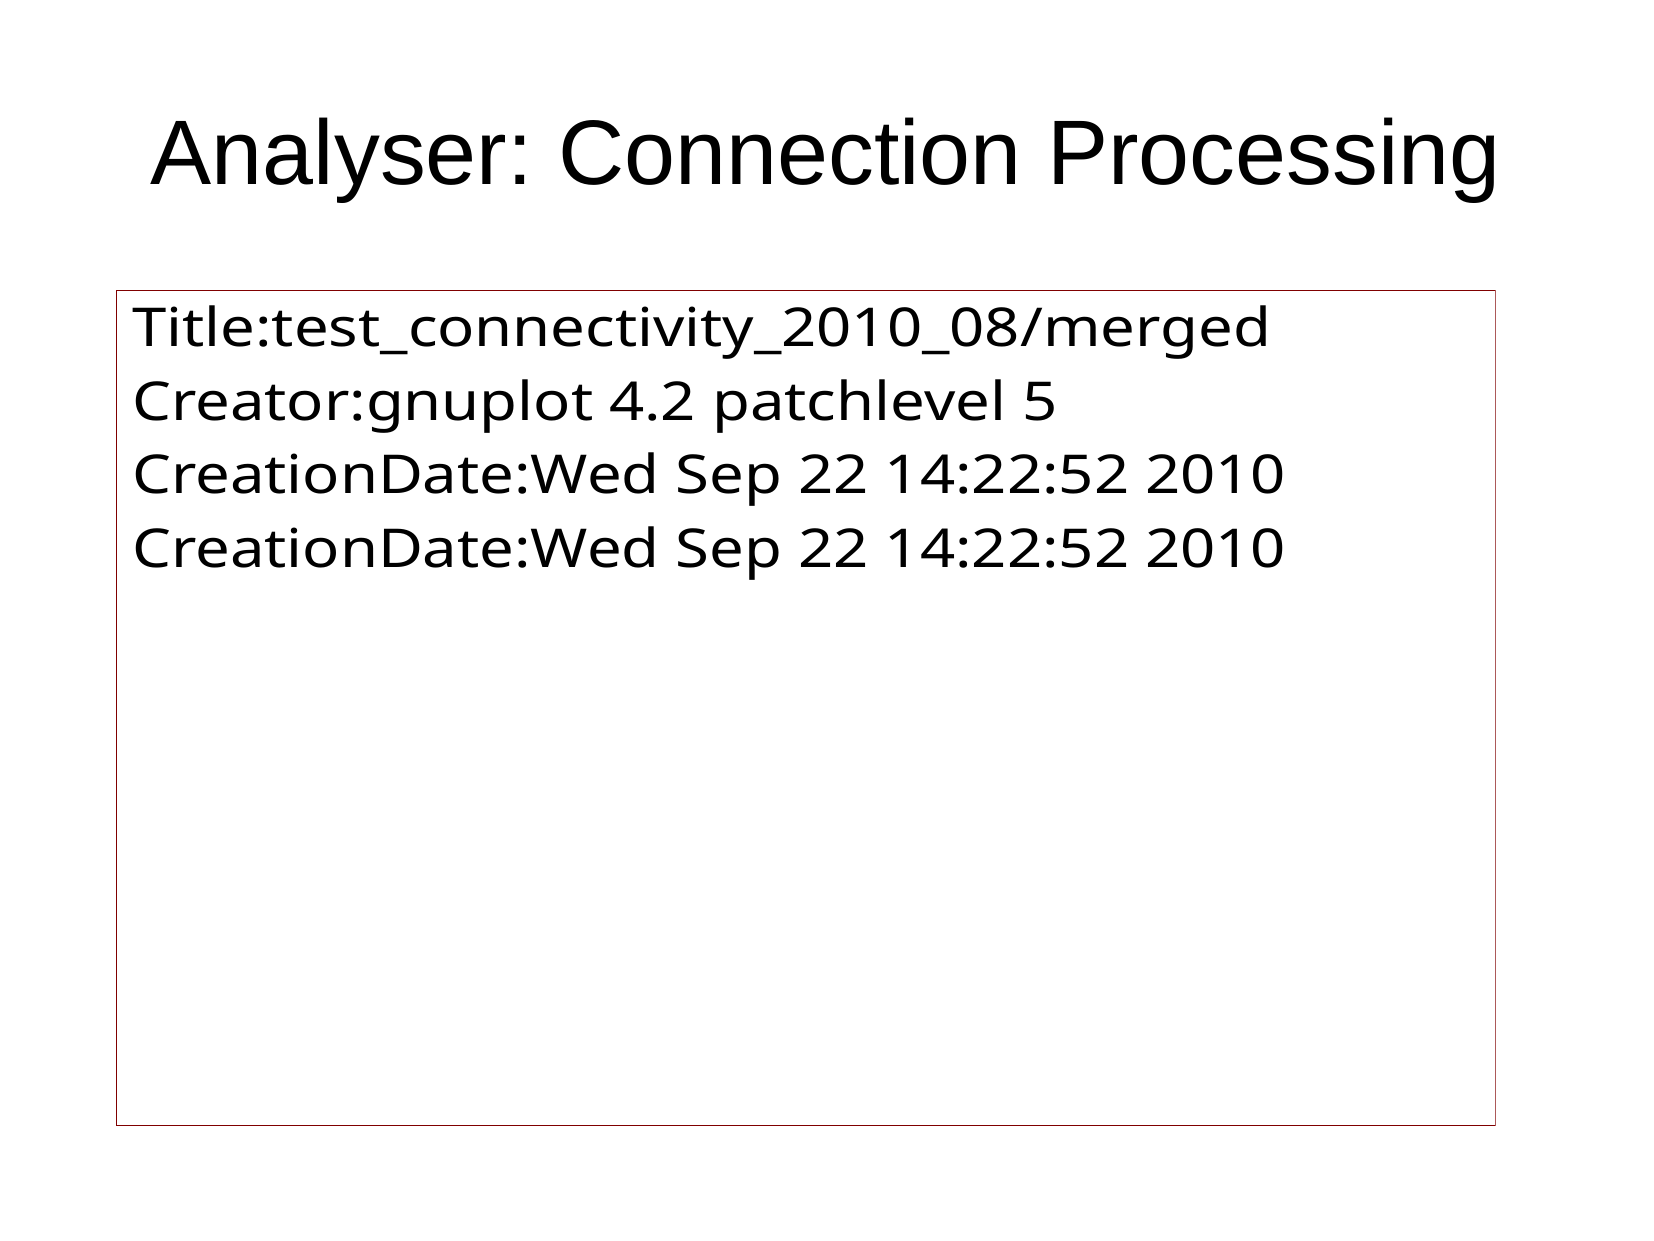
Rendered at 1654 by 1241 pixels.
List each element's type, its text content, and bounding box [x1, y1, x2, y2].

picture [112, 286, 1496, 1126]
title Analyser: Connection Processing [82, 56, 1571, 250]
